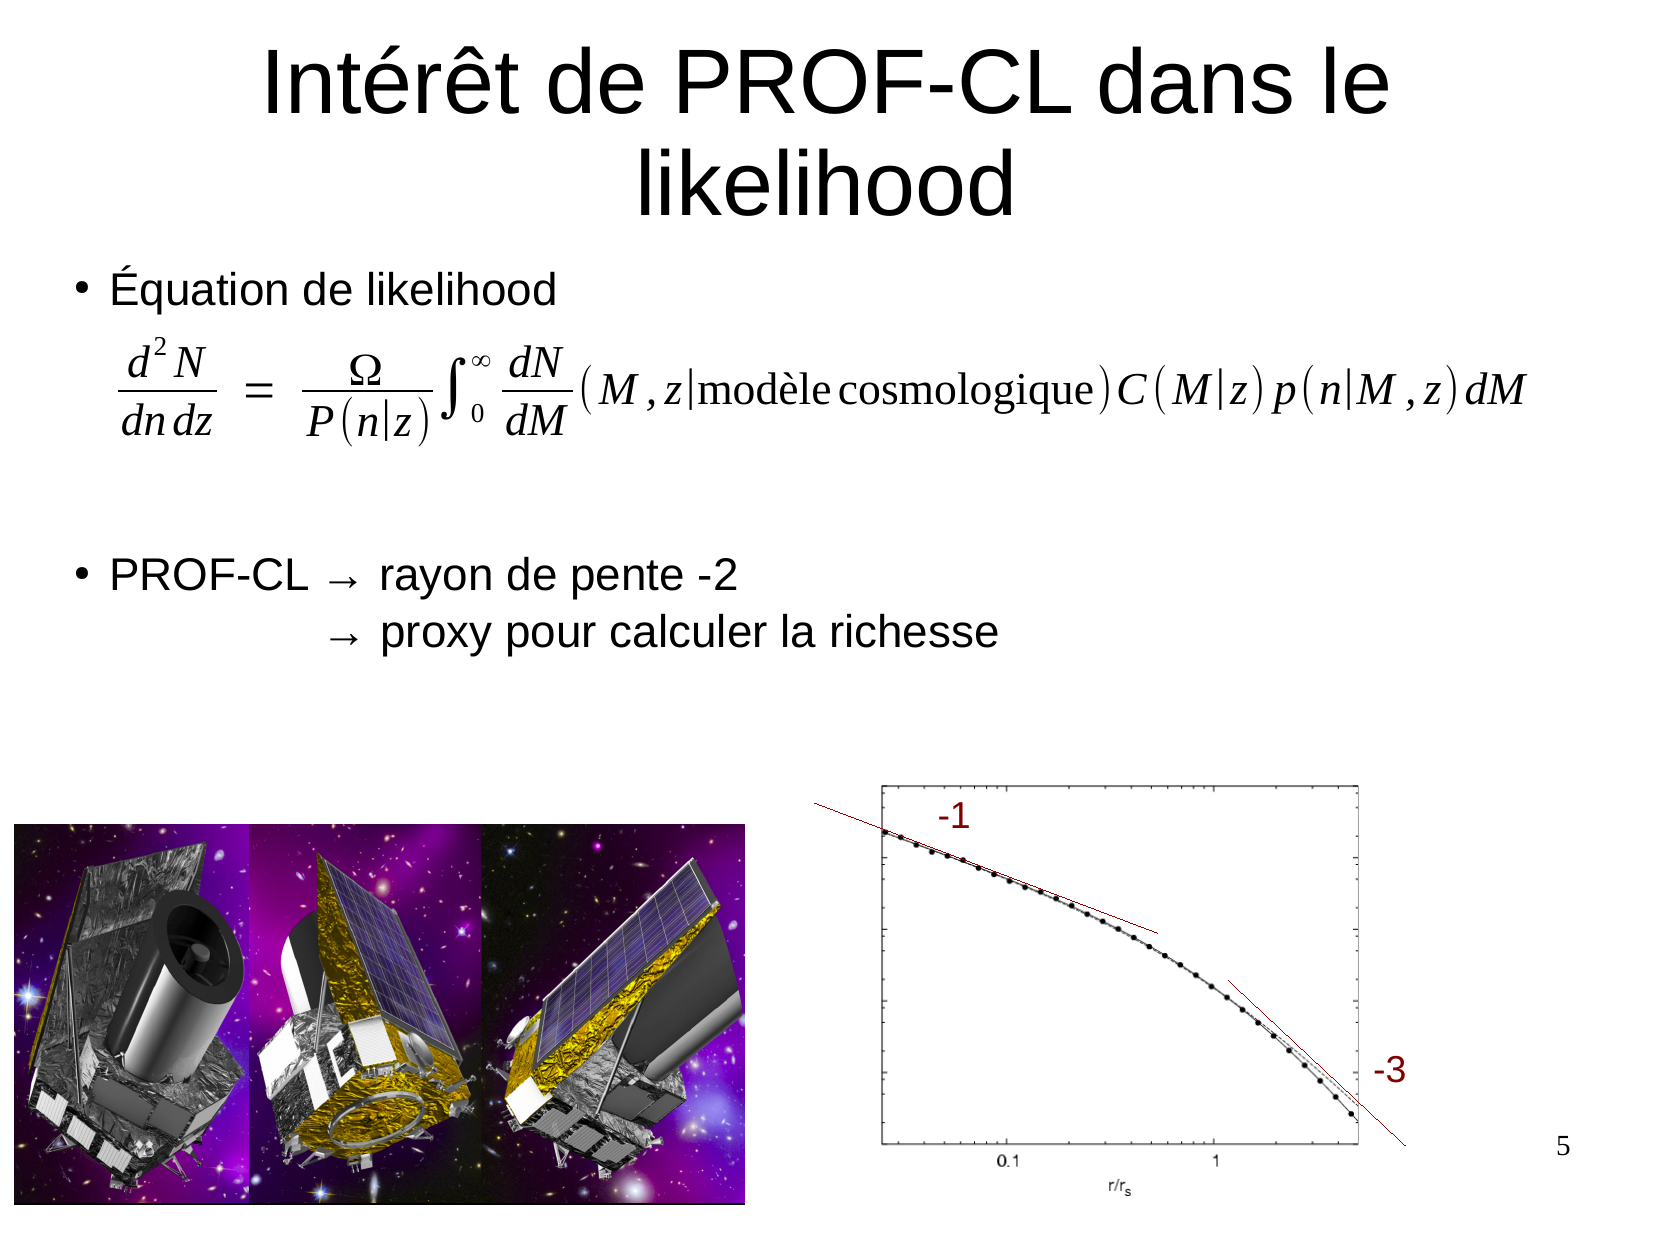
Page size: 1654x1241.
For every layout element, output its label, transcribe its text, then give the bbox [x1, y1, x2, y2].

text_box -3 [1358, 1041, 1441, 1099]
text_box -1 [922, 787, 1006, 844]
text_box Équation de likelihood PROF-CL → rayon de pente -2 → proxy pour calculer la richesse [59, 198, 1583, 684]
title Intérêt de PROF-CL dans le likelihood [82, 30, 1571, 198]
chart [109, 330, 1536, 450]
picture [874, 780, 1359, 1196]
picture [14, 824, 745, 1205]
